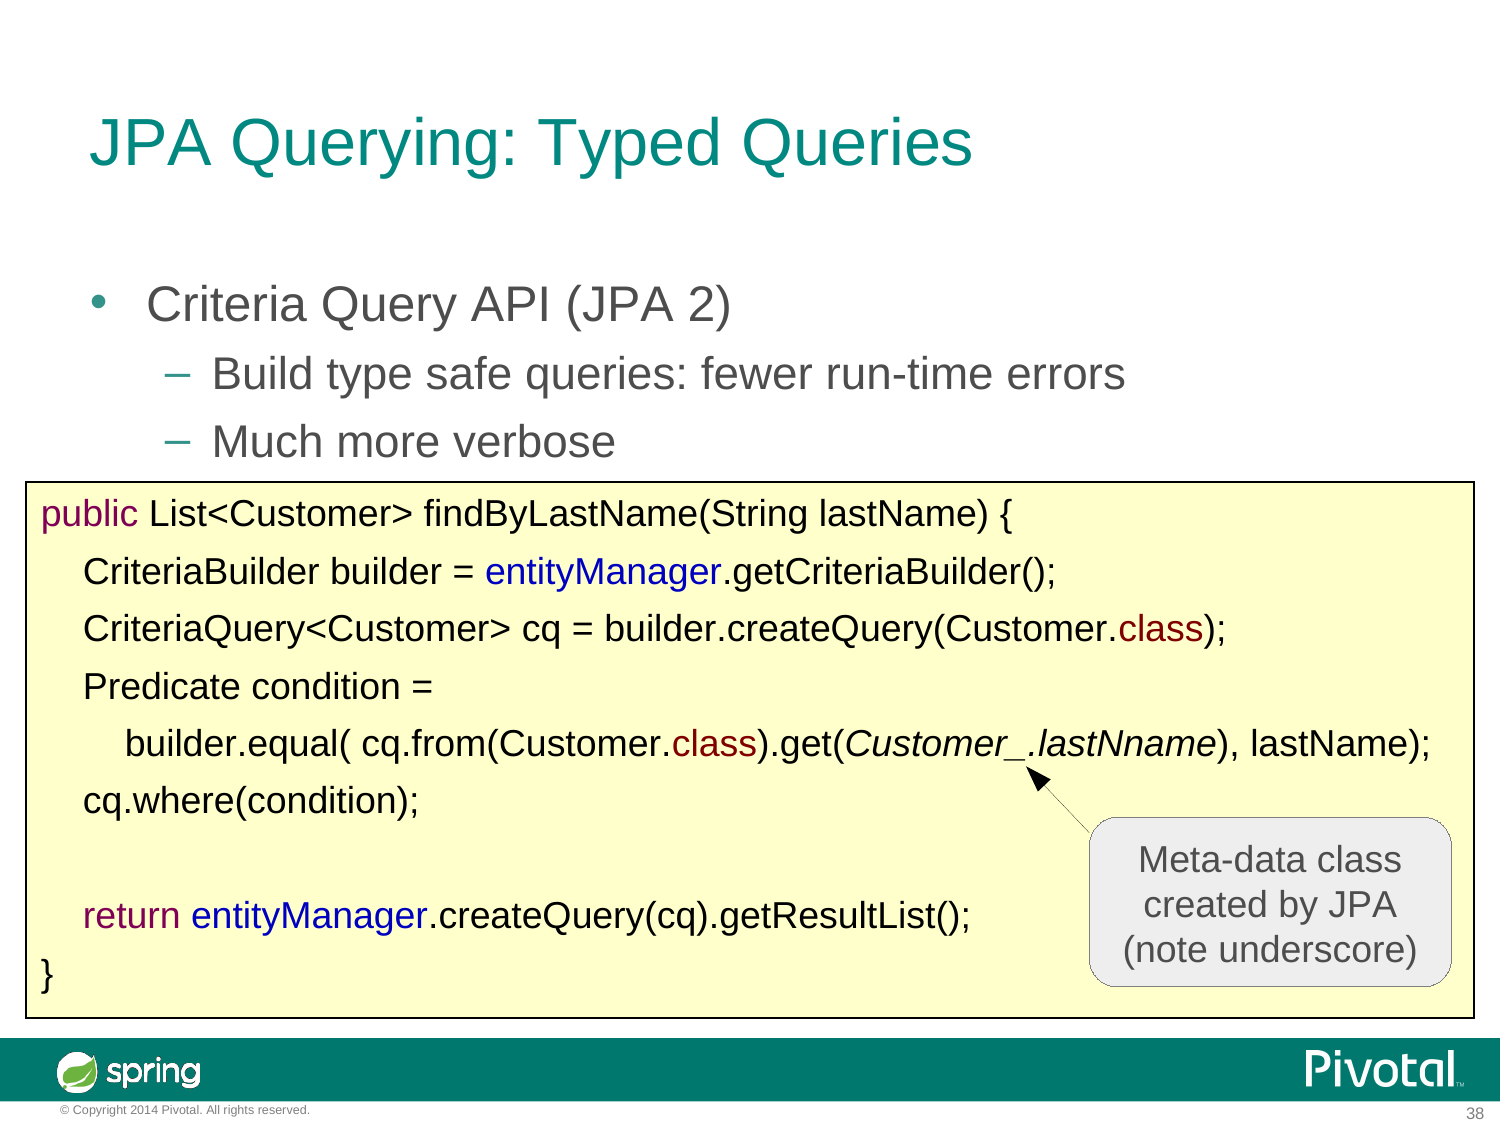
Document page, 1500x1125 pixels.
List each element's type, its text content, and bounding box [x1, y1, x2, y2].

list public List<Customer> findByLastName(String lastName) { CriteriaBuilder builder = entityManager.getCriteriaBuilder(); CriteriaQuery<Customer> cq = builder.createQuery(Customer.class); Predicate condition = builder.equal( cq.from(Customer.class).get(Customer_.lastNname), lastName); cq.where(condition); return entityManager.createQuery(cq).getResultList(); } [25, 481, 1475, 1019]
text_box Meta-data class created by JPA (note underscore) [1089, 817, 1452, 987]
list Criteria Query API (JPA 2) Build type safe queries: fewer run-time errors Much more verbose [75, 262, 1426, 481]
title JPA Querying: Typed Queries [75, 45, 1426, 233]
picture [1306, 1050, 1464, 1087]
picture [32, 1041, 210, 1103]
